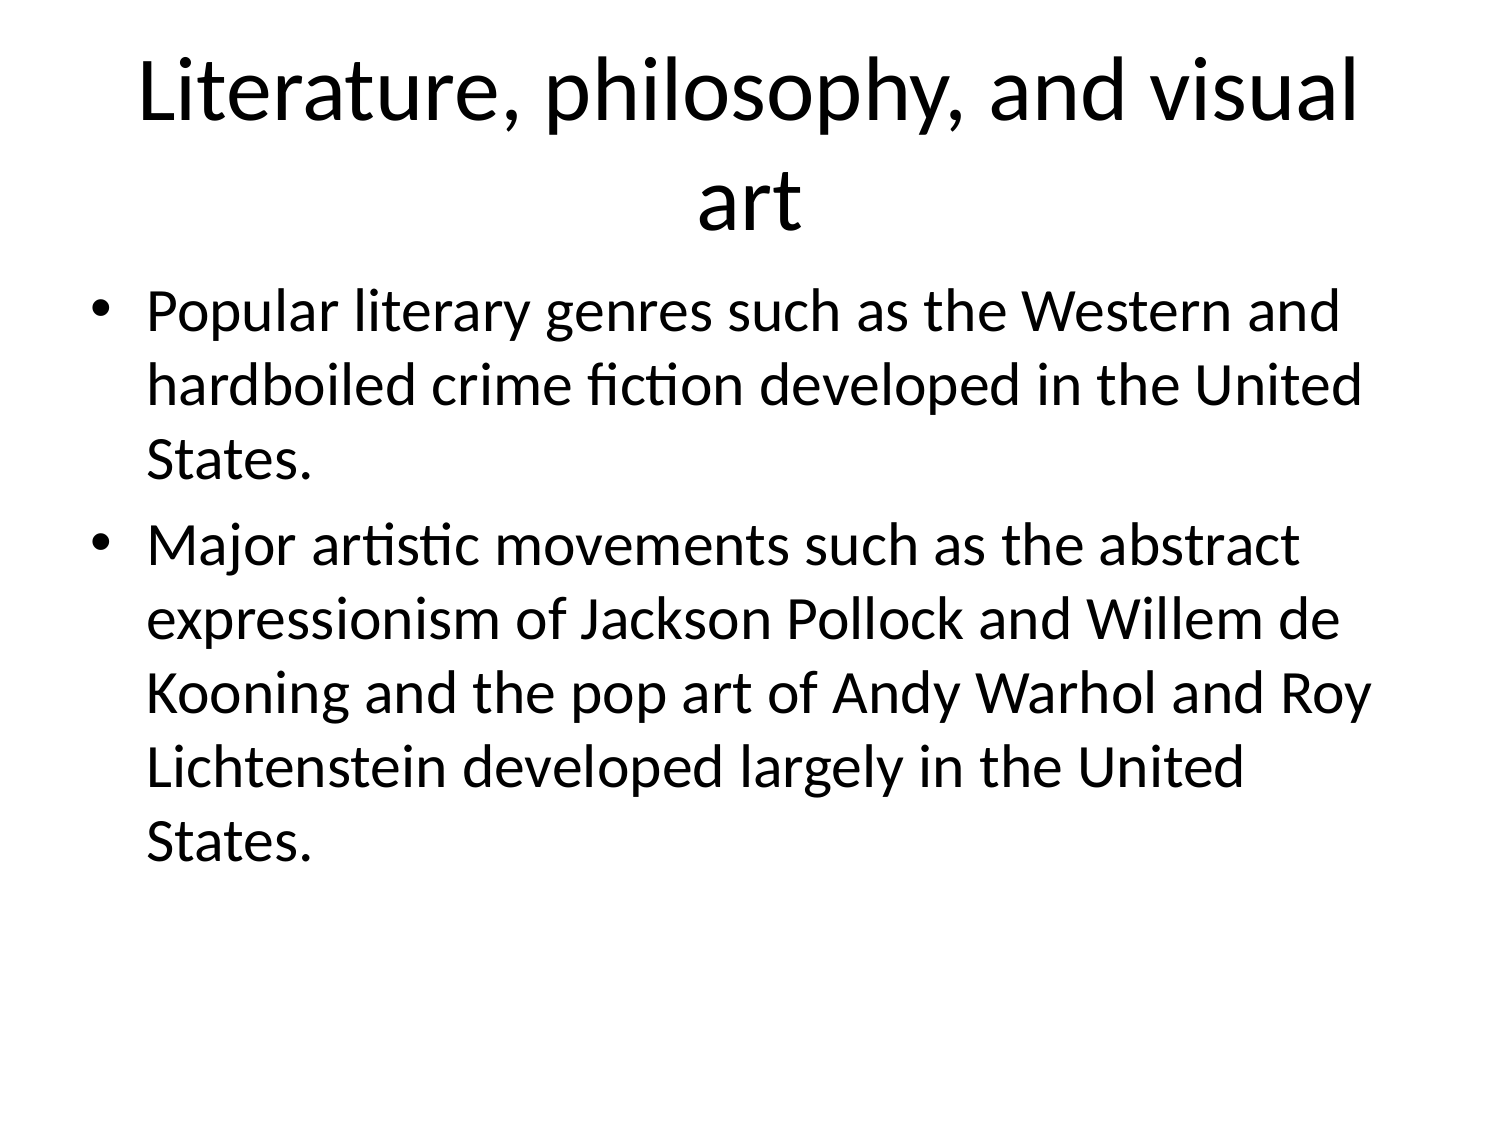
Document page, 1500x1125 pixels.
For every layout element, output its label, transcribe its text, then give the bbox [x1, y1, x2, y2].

title Literature, philosophy, and visual art [75, 45, 1425, 233]
list Popular literary genres such as the Western and hardboiled crime fiction developed in the United States. Major artistic movements such as the abstract expressionism of Jackson Pollock and Willem de Kooning and the pop art of Andy Warhol and Roy Lichtenstein developed largely in the United States. [75, 262, 1425, 1005]
